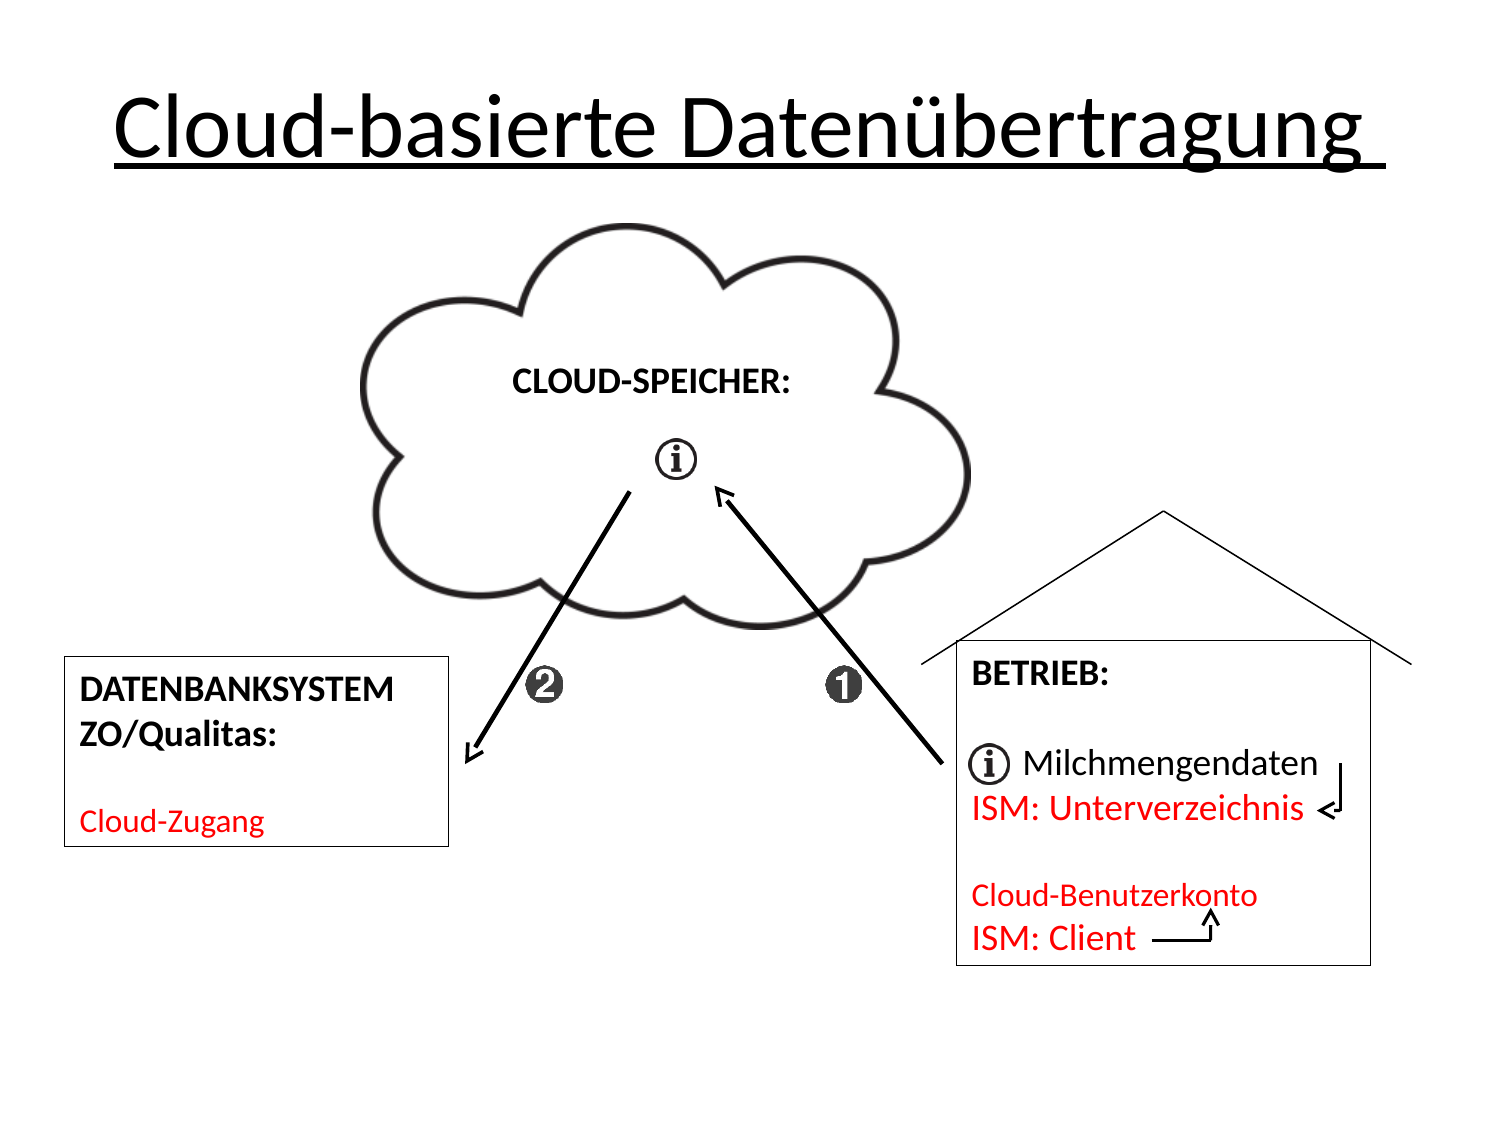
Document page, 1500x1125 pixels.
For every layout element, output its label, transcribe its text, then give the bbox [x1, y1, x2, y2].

title Cloud-basierte Datenübertragung [53, 0, 1447, 242]
text_box CLOUD-SPEICHER: [497, 348, 833, 409]
picture [825, 665, 862, 703]
picture [360, 223, 971, 630]
text_box DATENBANKSYSTEM ZO/Qualitas: Cloud-Zugang [64, 656, 449, 847]
picture [525, 665, 563, 703]
text_box BETRIEB: Milchmengendaten ISM: Unterverzeichnis Cloud-Benutzerkonto ISM: Client [956, 640, 1371, 966]
